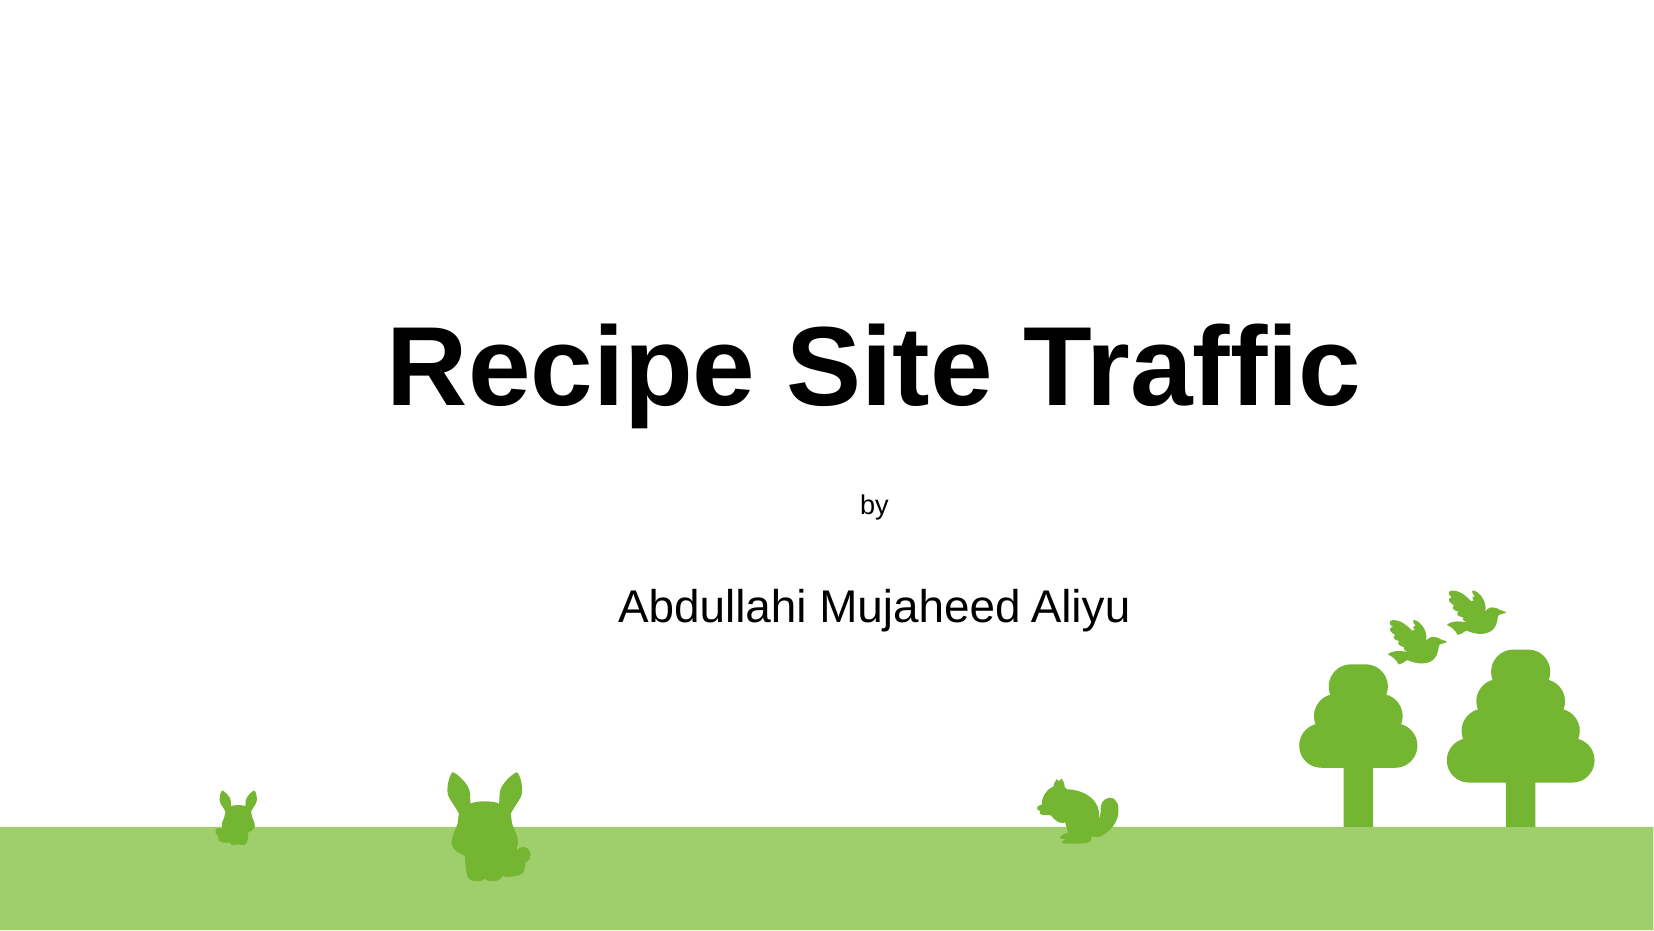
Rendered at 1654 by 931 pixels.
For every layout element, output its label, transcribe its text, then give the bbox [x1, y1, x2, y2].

subtitle Recipe Site Traffic by Abdullahi Mujaheed Aliyu [136, 187, 1613, 749]
